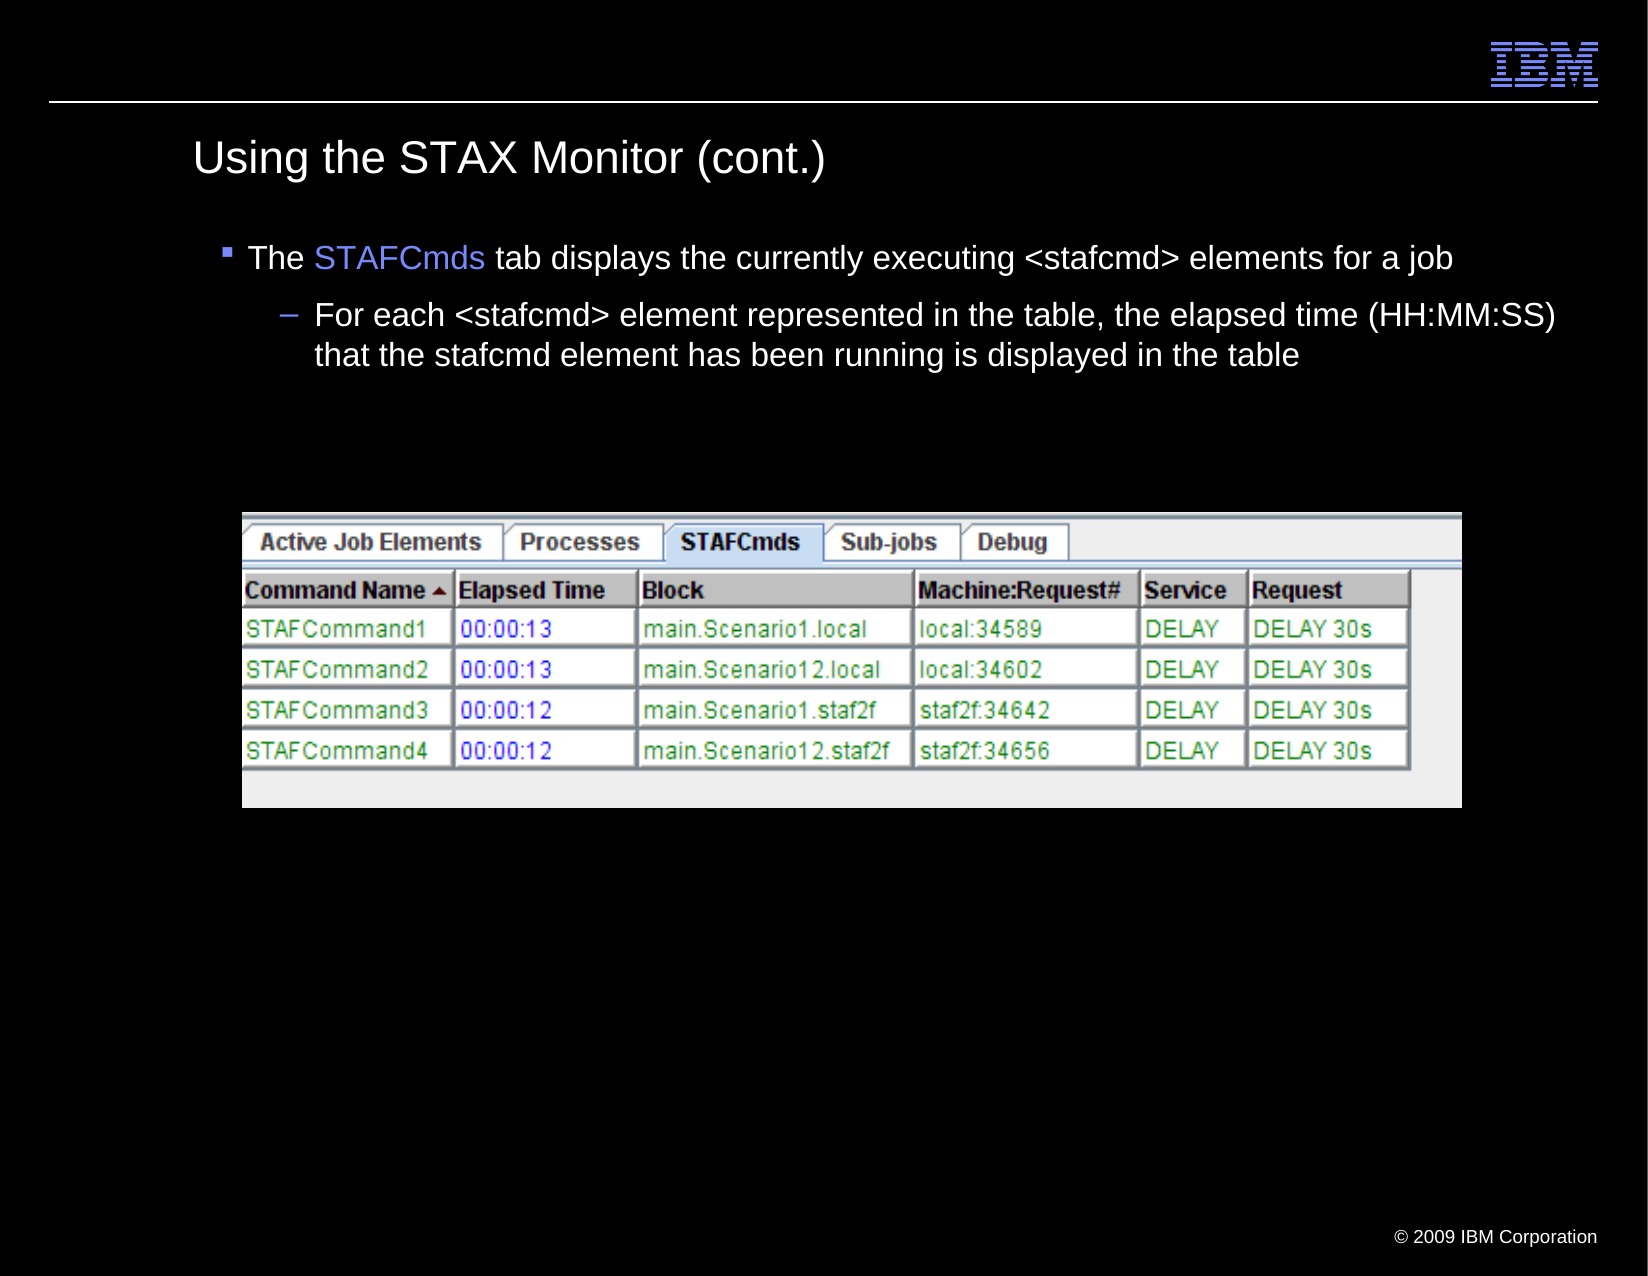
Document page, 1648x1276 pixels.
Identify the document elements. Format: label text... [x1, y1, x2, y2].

picture [242, 512, 1462, 808]
text_box The STAFCmds tab displays the currently executing <stafcmd> elements for a job For each <stafcmd> element represented in the table, the elapsed time (HH:MM:SS) that the stafcmd element has been running is displayed in the table [219, 236, 1570, 425]
picture [1491, 42, 1598, 87]
title Using the STAX Monitor (cont.) [175, 125, 1648, 219]
